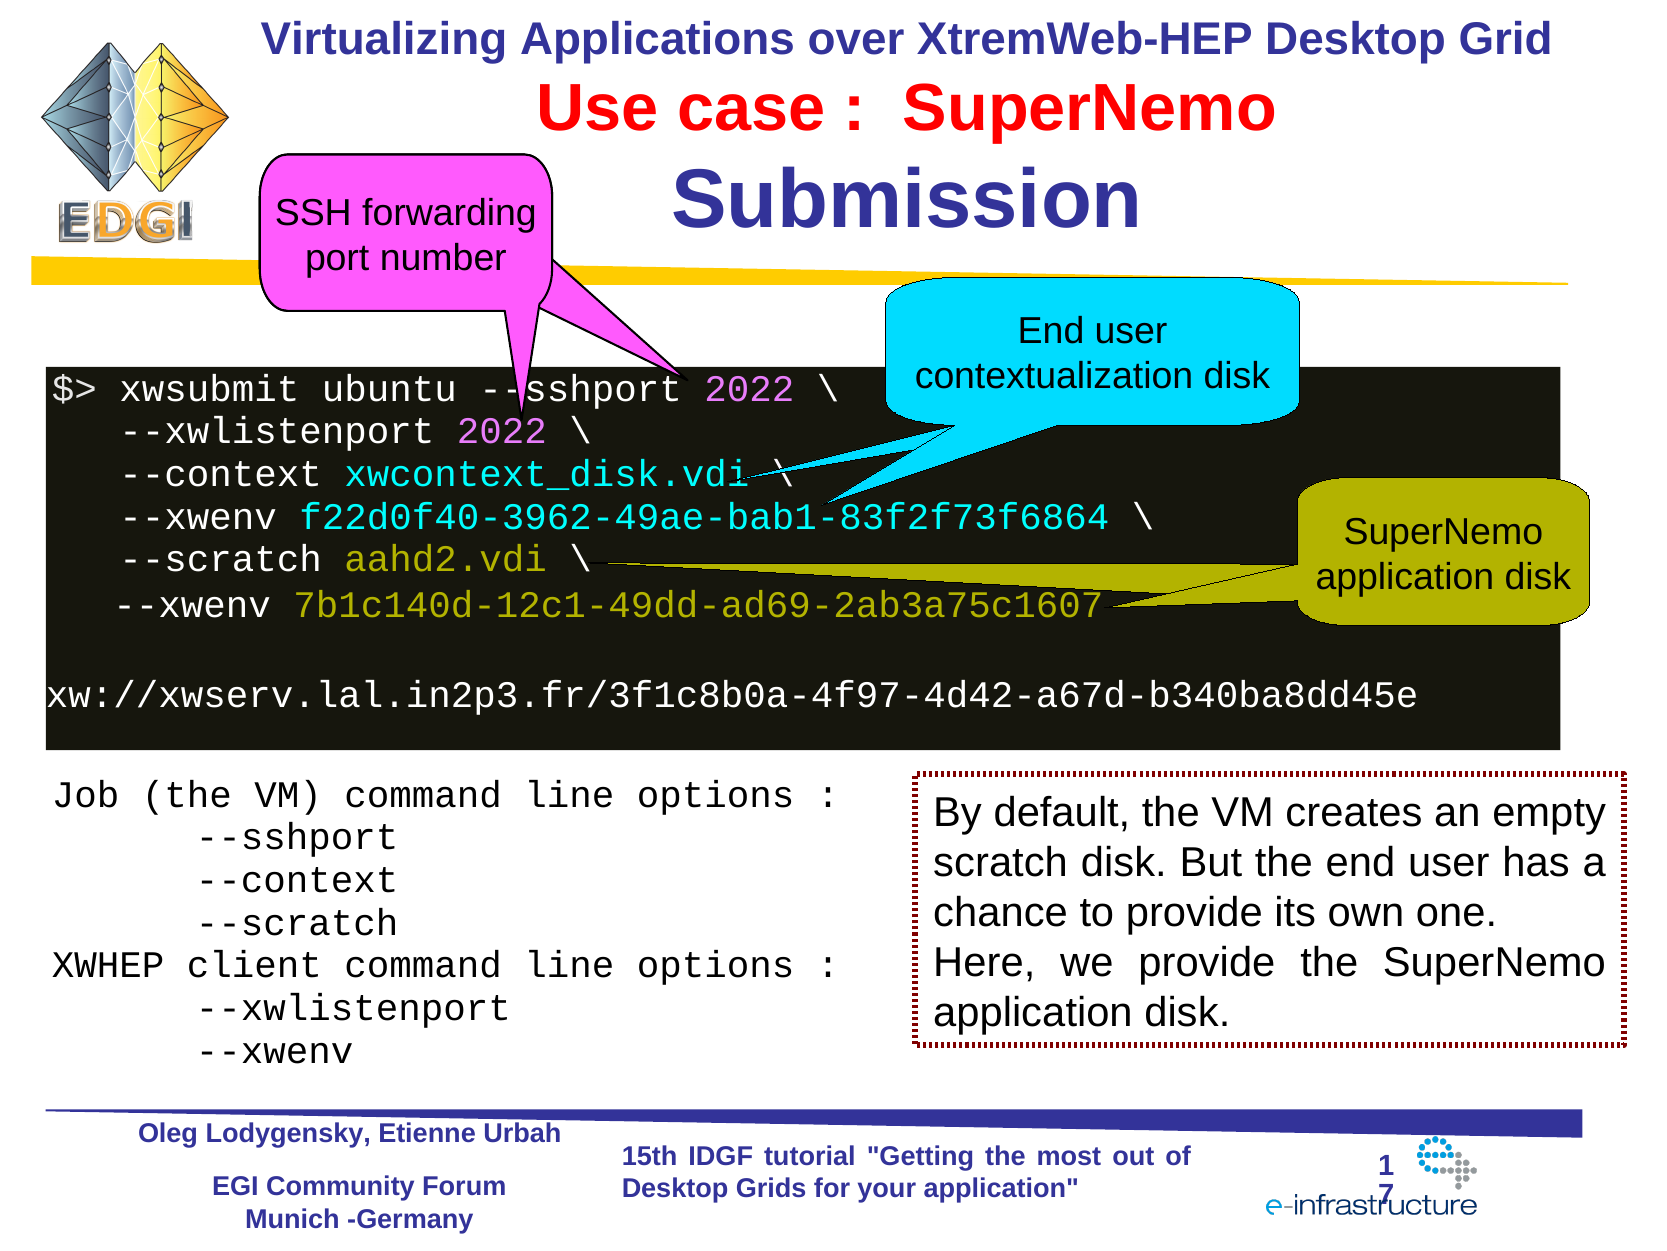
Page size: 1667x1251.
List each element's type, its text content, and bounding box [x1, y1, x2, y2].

text_box SuperNemo application disk [1104, 477, 1590, 626]
text_box SuperNemo application disk [588, 562, 1293, 594]
text_box The end user contectualization disk [727, 426, 951, 482]
text_box By default, the VM creates an empty scratch disk. But the end user has a chance to provide its own one. Here, we provide the SuperNemo application disk. [915, 774, 1625, 1045]
text_box SSH forwarding port number [259, 154, 553, 420]
text_box Job (the VM) command line options : --sshport --context --scratch XWHEP client command line options : --xwlistenport --xwenv [45, 772, 1561, 1142]
text_box Virtualizing Applications over XtremWeb-HEP Desktop Grid Use case : SuperNemo Submission [259, 14, 1562, 240]
text_box SSH forwarding port number [539, 260, 688, 381]
picture [31, 37, 238, 249]
text_box End user contextualization disk [821, 277, 1300, 506]
text_box $> xwsubmit ubuntu --sshport 2022 \ --xwlistenport 2022 \ --context xwcontext_disk.vdi \ --xwenv f22d0f40-3962-49ae-bab1-83f2f73f6864 \ --scratch aahd2.vdi \ --xwenv 7b1c140d-12c1-49dd-ad69-2ab3a75c1607 xw://xwserv.lal.in2p3.fr/3f1c8b0a-4f97-4d42-a67d-b340ba8dd45e [45, 366, 1561, 751]
picture [1266, 1142, 1477, 1215]
